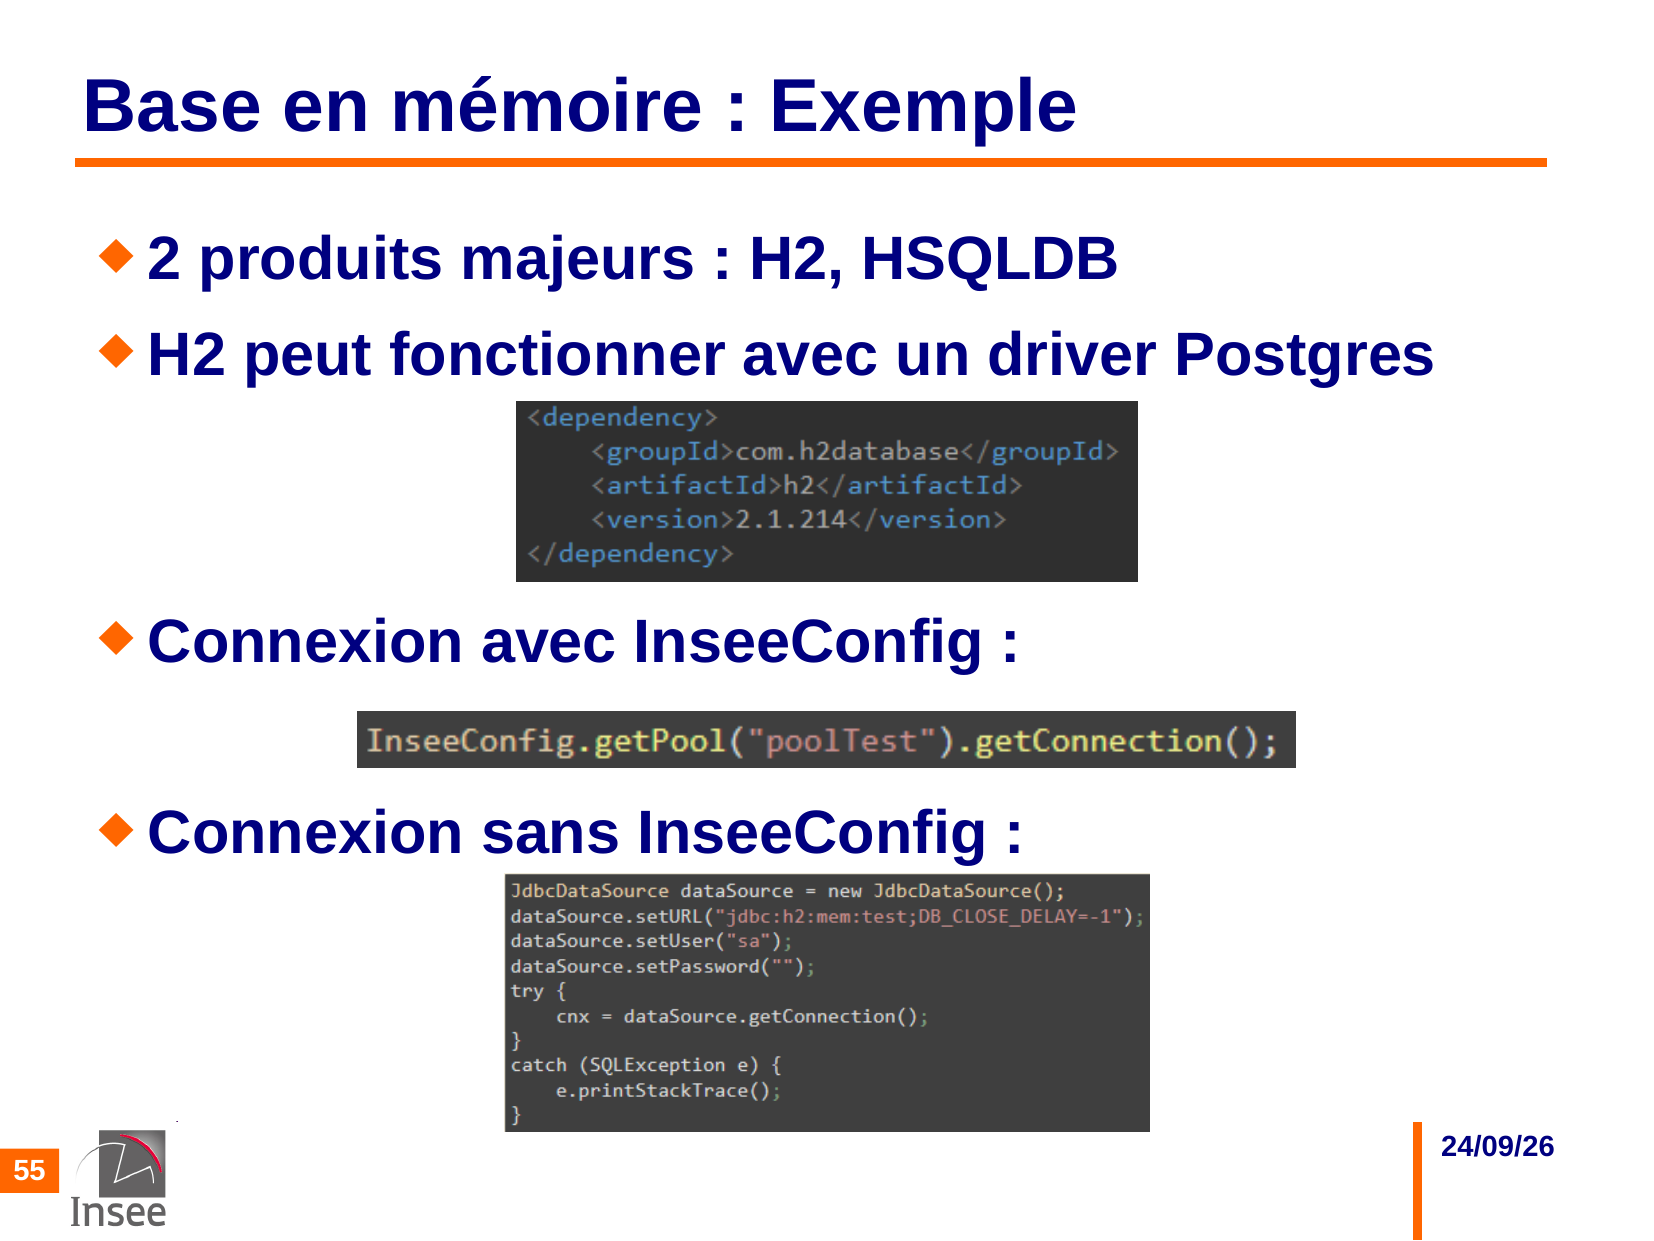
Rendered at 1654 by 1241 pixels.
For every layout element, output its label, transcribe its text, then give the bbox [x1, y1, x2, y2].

title Base en mémoire : Exemple [82, 49, 1619, 163]
picture [516, 401, 1138, 582]
picture [504, 873, 1150, 1132]
picture [357, 711, 1296, 768]
picture [62, 1121, 178, 1241]
list 2 produits majeurs : H2, HSQLDB H2 peut fonctionner avec un driver Postgres Connexion avec InseeConfig : Connexion sans InseeConfig : [82, 224, 1571, 875]
